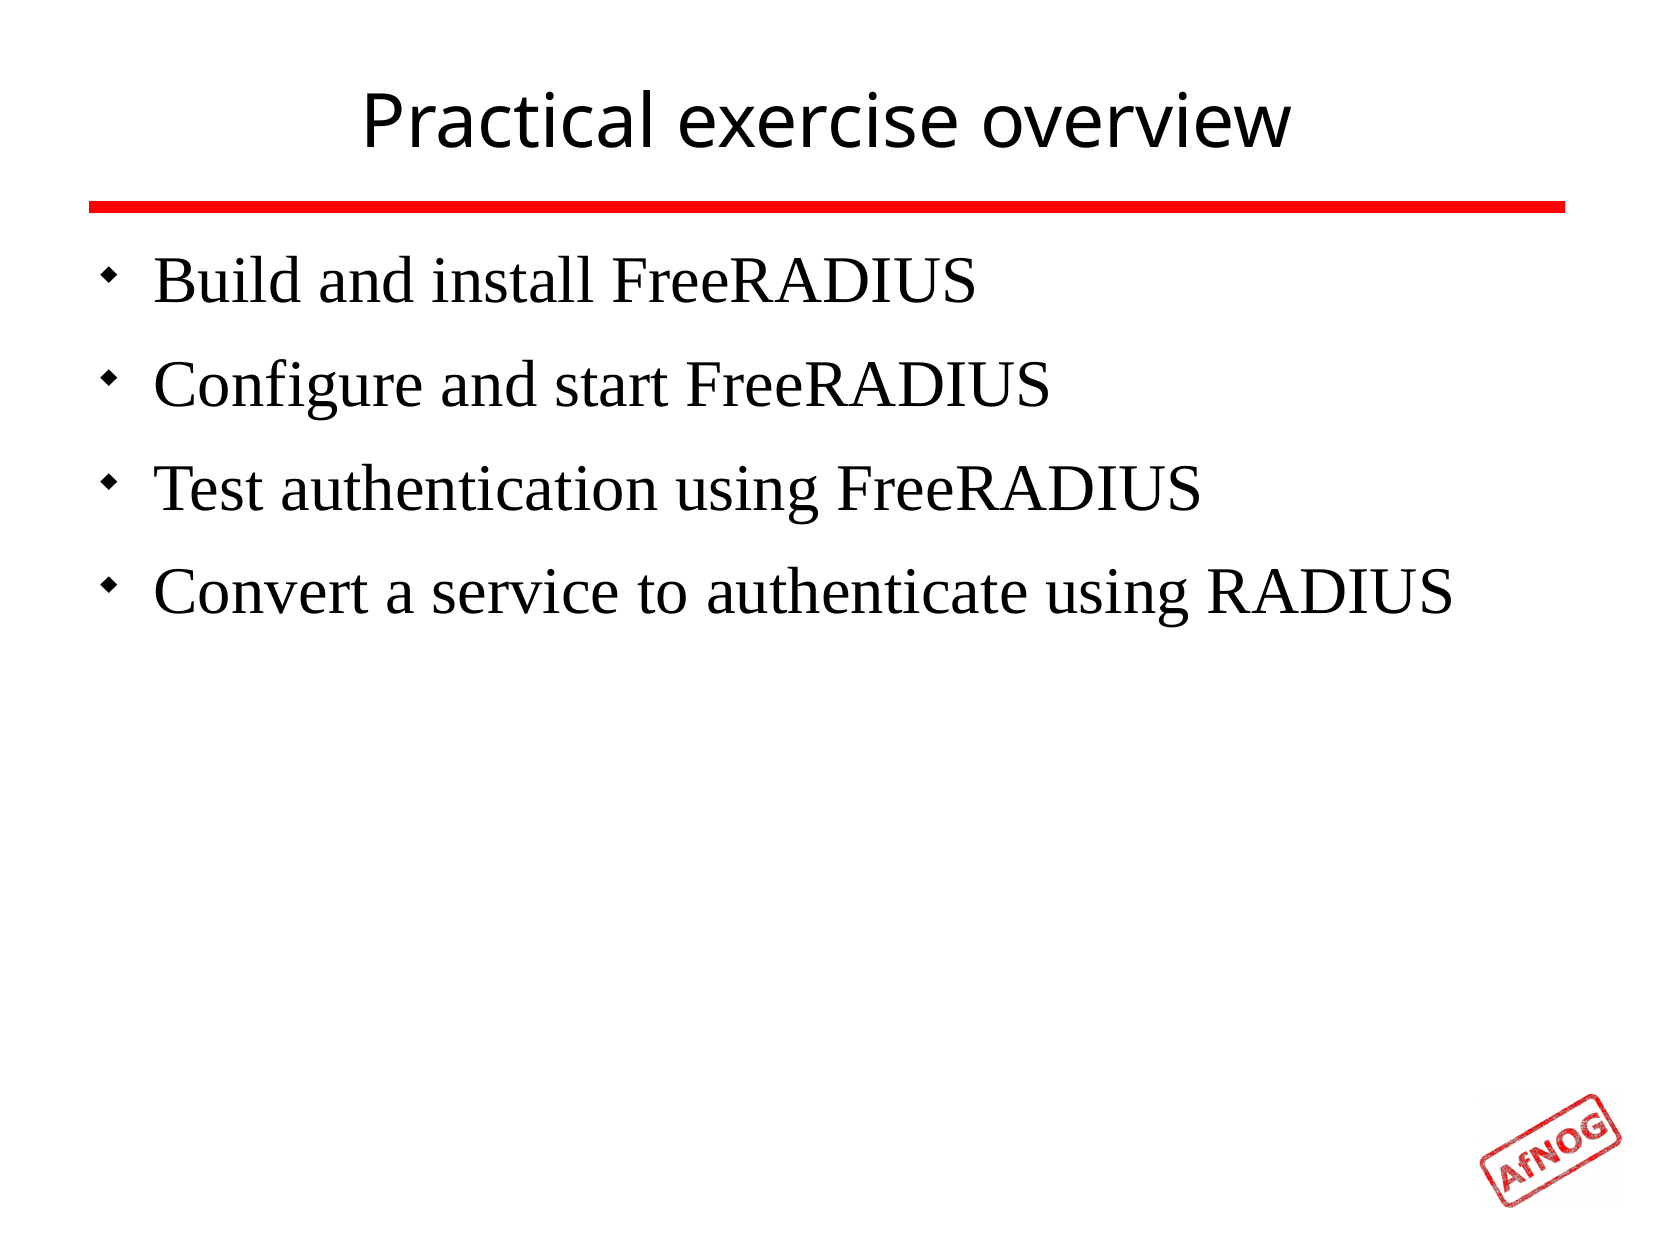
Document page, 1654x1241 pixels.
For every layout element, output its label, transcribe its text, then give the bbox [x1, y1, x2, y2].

title Practical exercise overview [82, 29, 1571, 207]
list Build and install FreeRADIUS Configure and start FreeRADIUS Test authentication using FreeRADIUS Convert a service to authenticate using RADIUS [82, 236, 1571, 1123]
picture [1476, 1090, 1625, 1211]
